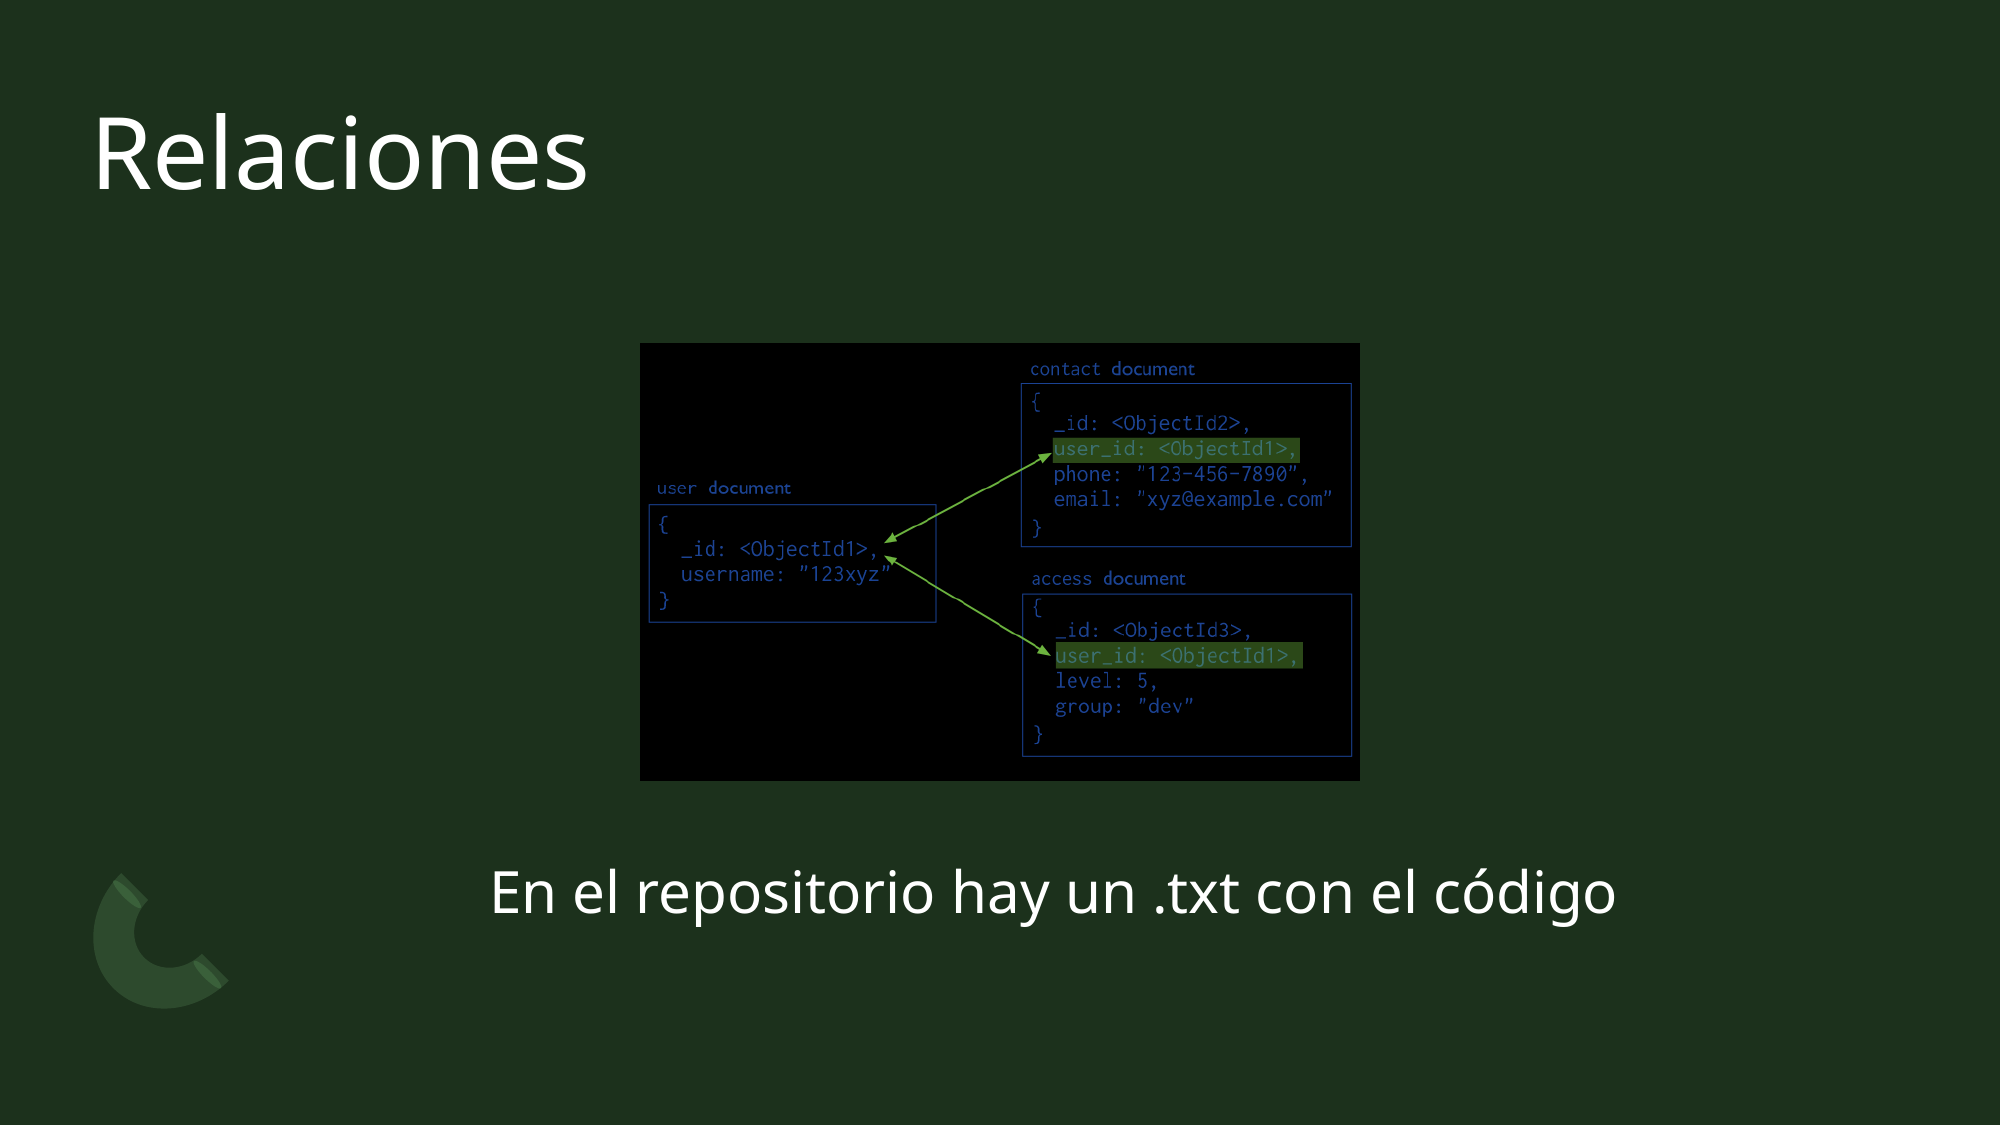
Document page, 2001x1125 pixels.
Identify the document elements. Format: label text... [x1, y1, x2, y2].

text_box En el repositorio hay un .txt con el código [474, 847, 1526, 934]
picture [640, 343, 1360, 782]
title Relaciones [90, 90, 1910, 309]
